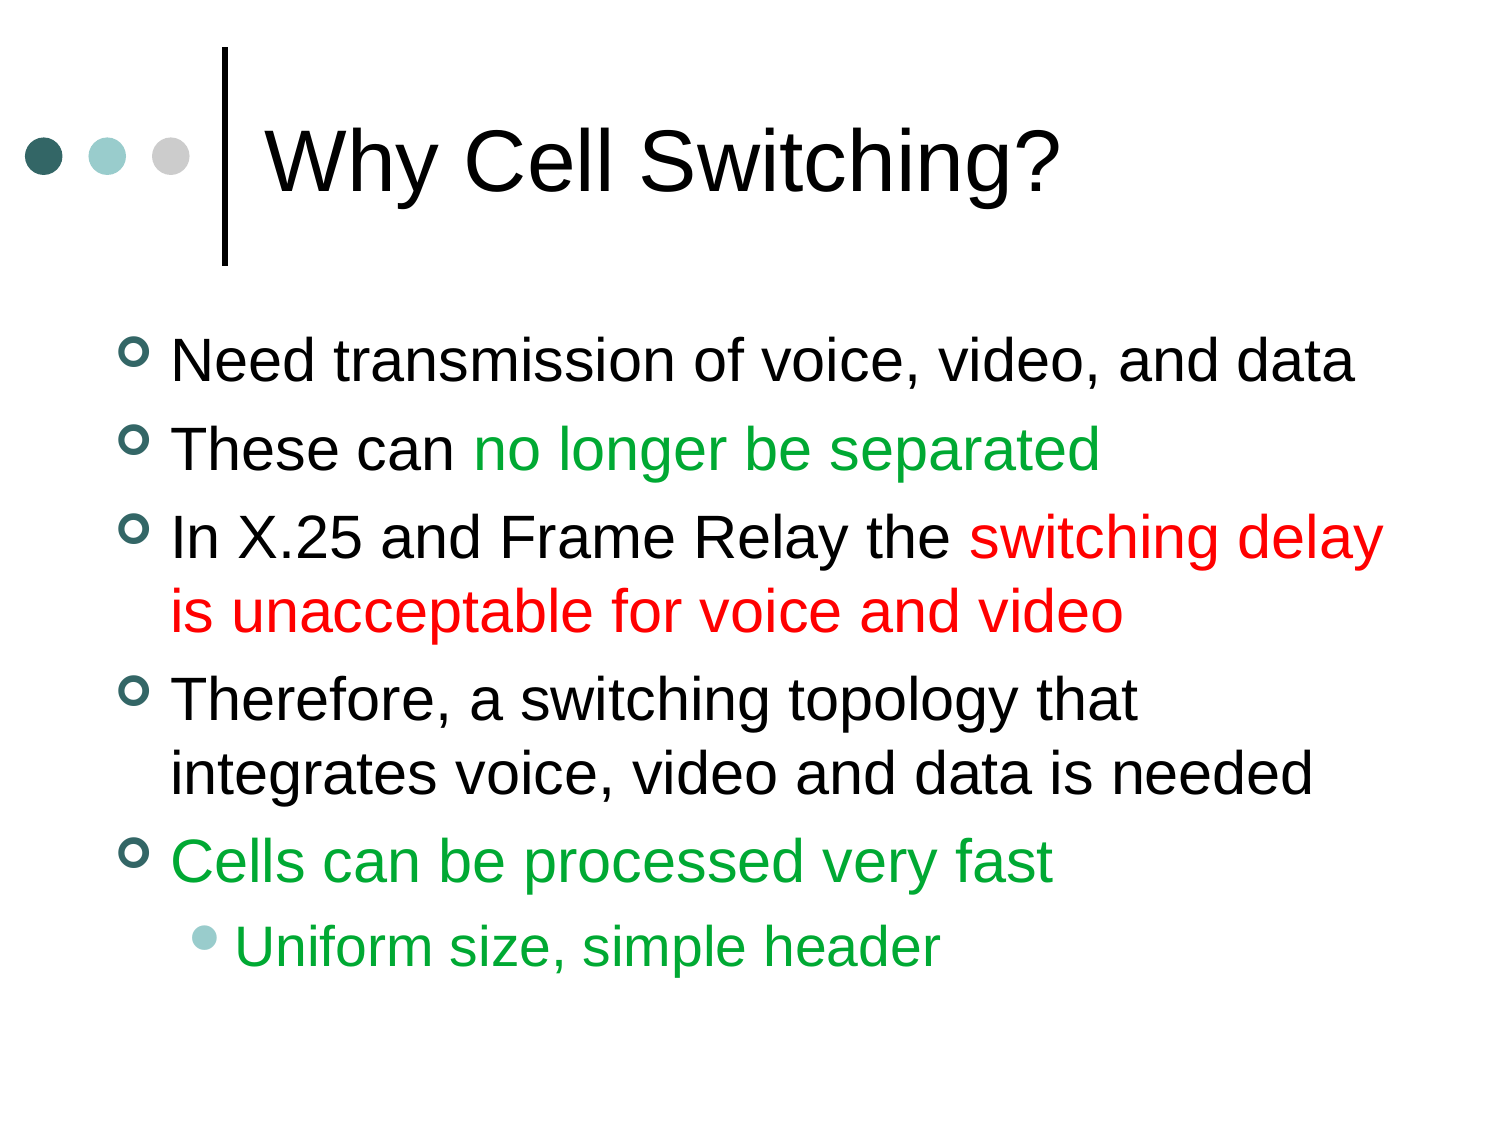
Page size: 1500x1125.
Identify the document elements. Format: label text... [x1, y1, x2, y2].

list Need transmission of voice, video, and data These can no longer be separated In X.25 and Frame Relay the switching delay is unacceptable for voice and video Therefore, a switching topology that integrates voice, video and data is needed Cells can be processed very fast Uniform size, simple header [100, 312, 1400, 988]
title Why Cell Switching? [249, 31, 1401, 282]
